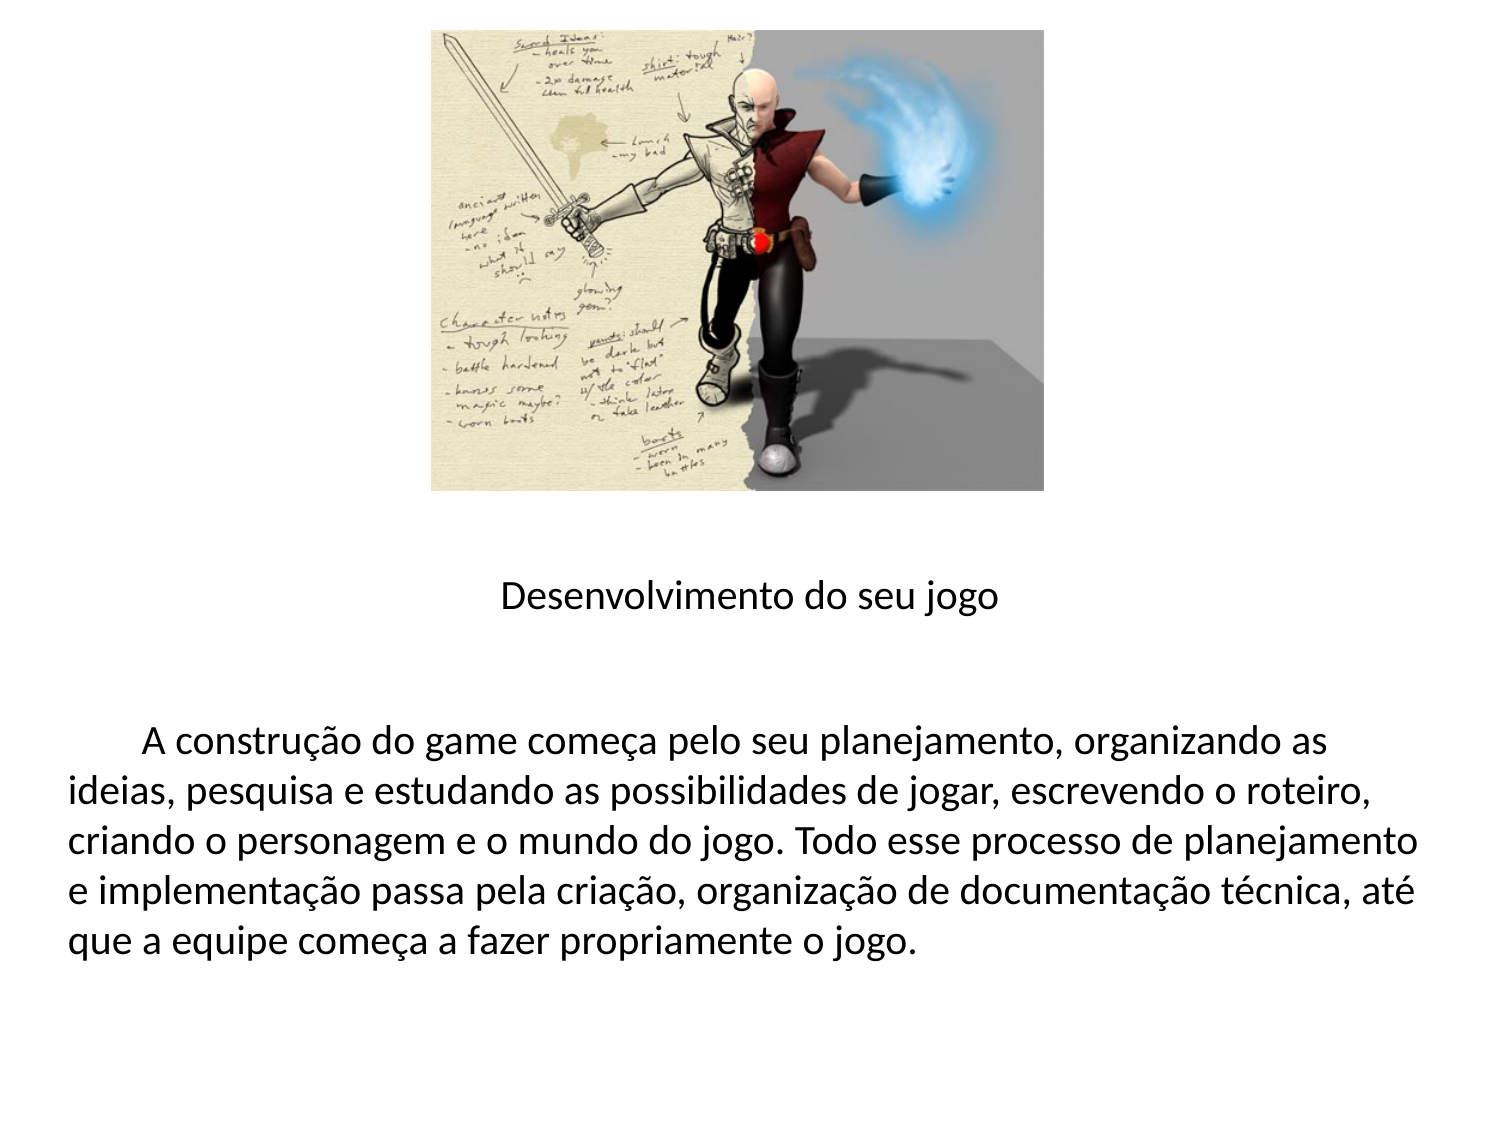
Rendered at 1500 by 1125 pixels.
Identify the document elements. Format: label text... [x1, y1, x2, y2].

picture [431, 30, 1044, 491]
text_box Desenvolvimento do seu jogo A construção do game começa pelo seu planejamento, organizando as ideias, pesquisa e estudando as possibilidades de jogar, escrevendo o roteiro, criando o personagem e o mundo do jogo. Todo esse processo de planejamento e implementação passa pela criação, organização de documentação técnica, até que a equipe começa a fazer propriamente o jogo. [53, 515, 1447, 1035]
